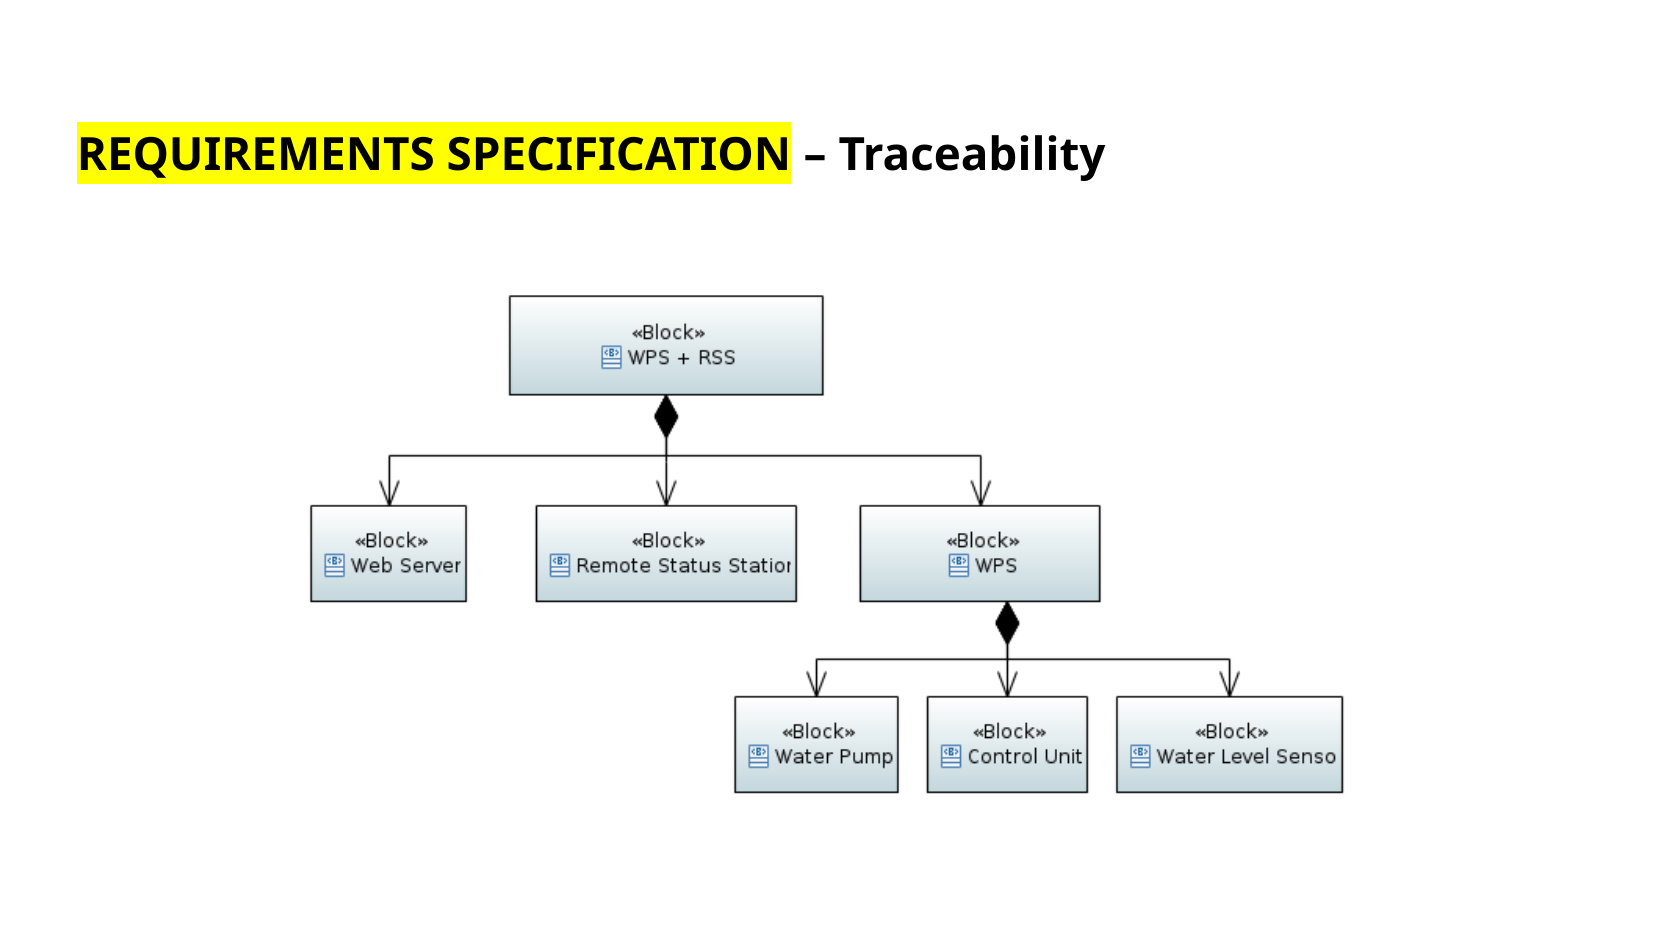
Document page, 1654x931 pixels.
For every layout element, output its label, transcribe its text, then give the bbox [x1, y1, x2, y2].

picture [295, 280, 1359, 810]
title REQUIREMENTS SPECIFICATION – Traceability [76, 99, 1565, 207]
